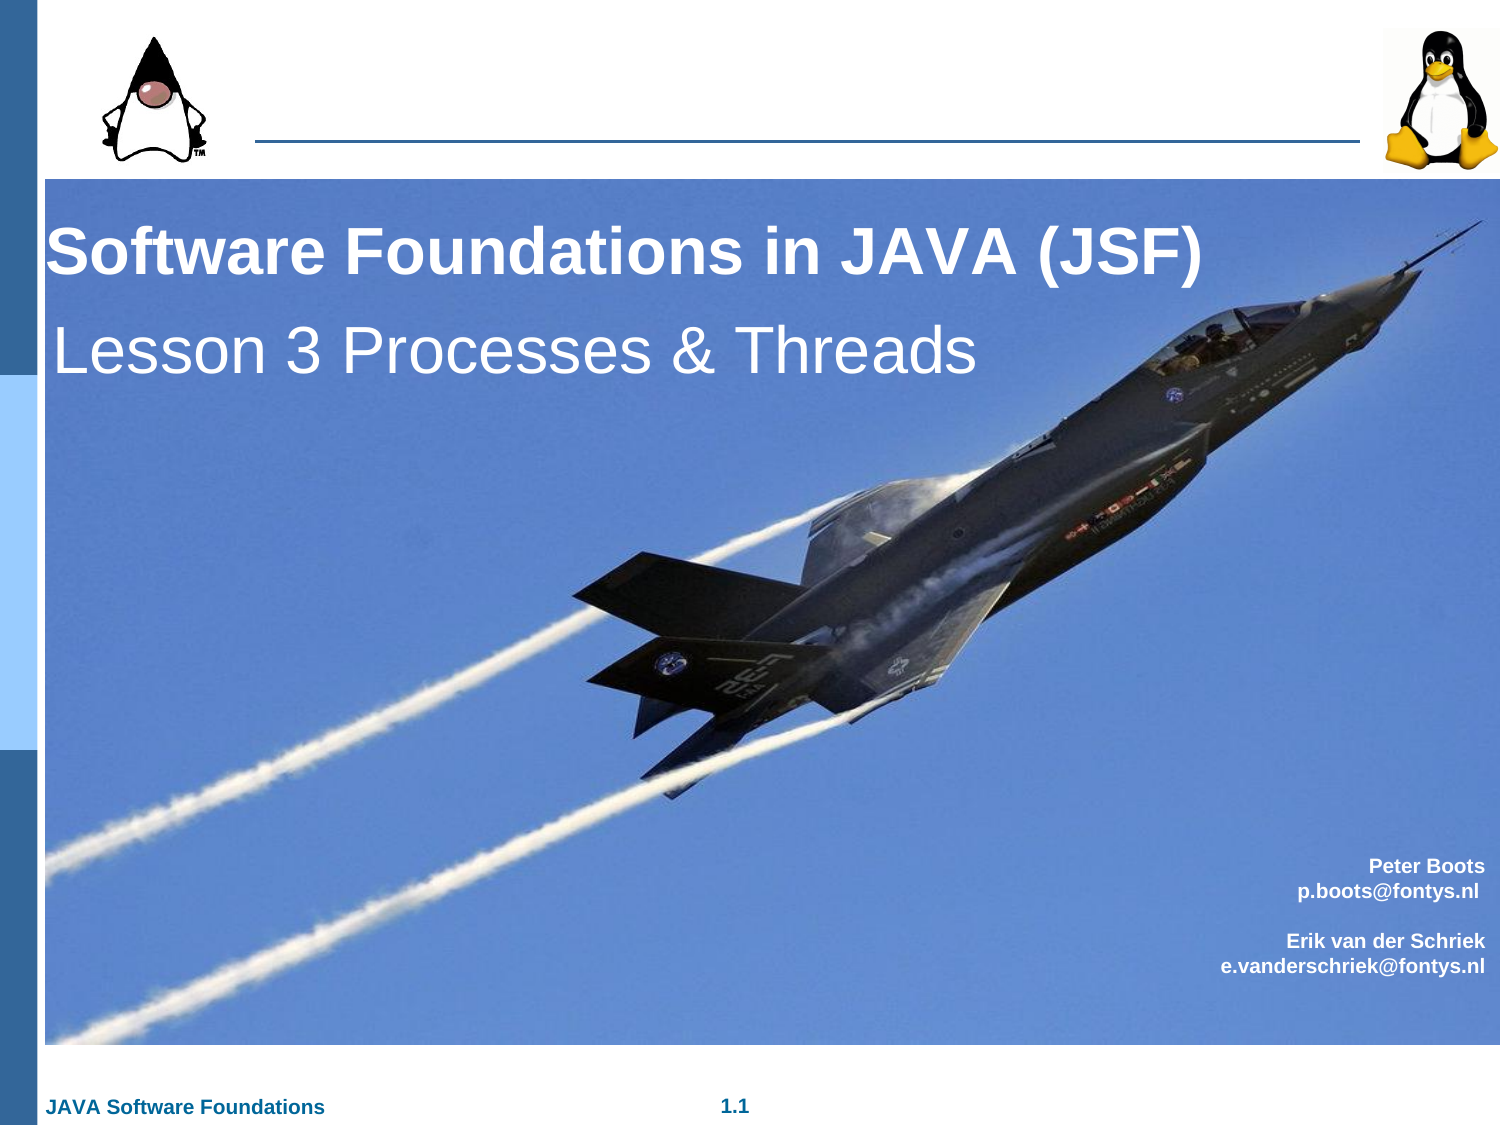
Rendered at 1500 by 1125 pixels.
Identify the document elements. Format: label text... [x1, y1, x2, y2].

title Software Foundations in JAVA (JSF) [29, 199, 1221, 296]
text_box Peter Boots p.boots@fontys.nl Erik van der Schriek e.vanderschriek@fontys.nl [1201, 871, 1500, 1035]
picture [1383, 28, 1500, 173]
subtitle Lesson 3 Processes & Threads [38, 299, 1089, 395]
picture [45, 0, 1500, 1045]
